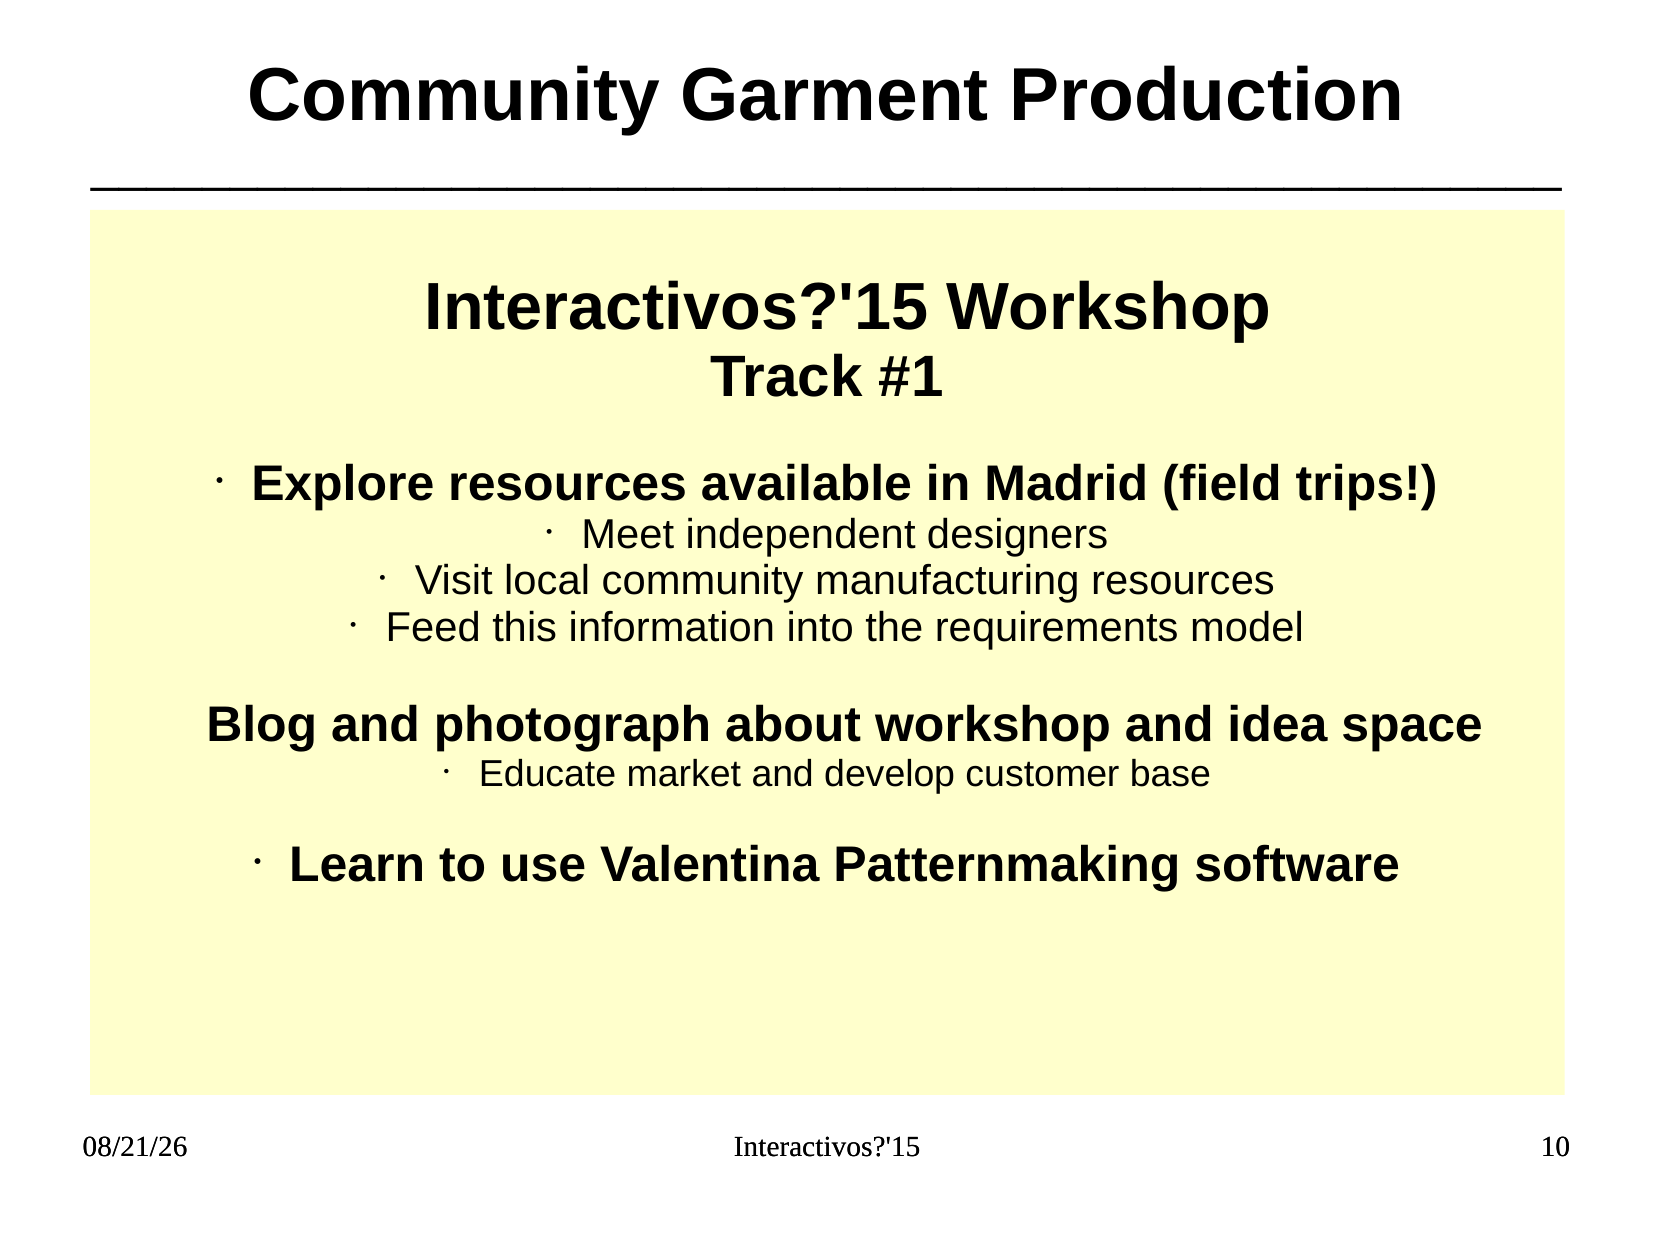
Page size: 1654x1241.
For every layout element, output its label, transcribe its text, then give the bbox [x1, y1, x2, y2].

title Community Garment Production _____________________________________________________ [82, 49, 1571, 196]
subtitle Interactivos?'15 Workshop Track #1 Explore resources available in Madrid (field trips!) Meet independent designers Visit local community manufacturing resources Feed this information into the requirements model Blog and photograph about workshop and idea space Educate market and develop customer base Learn to use Valentina Patternmaking software [90, 209, 1565, 1095]
